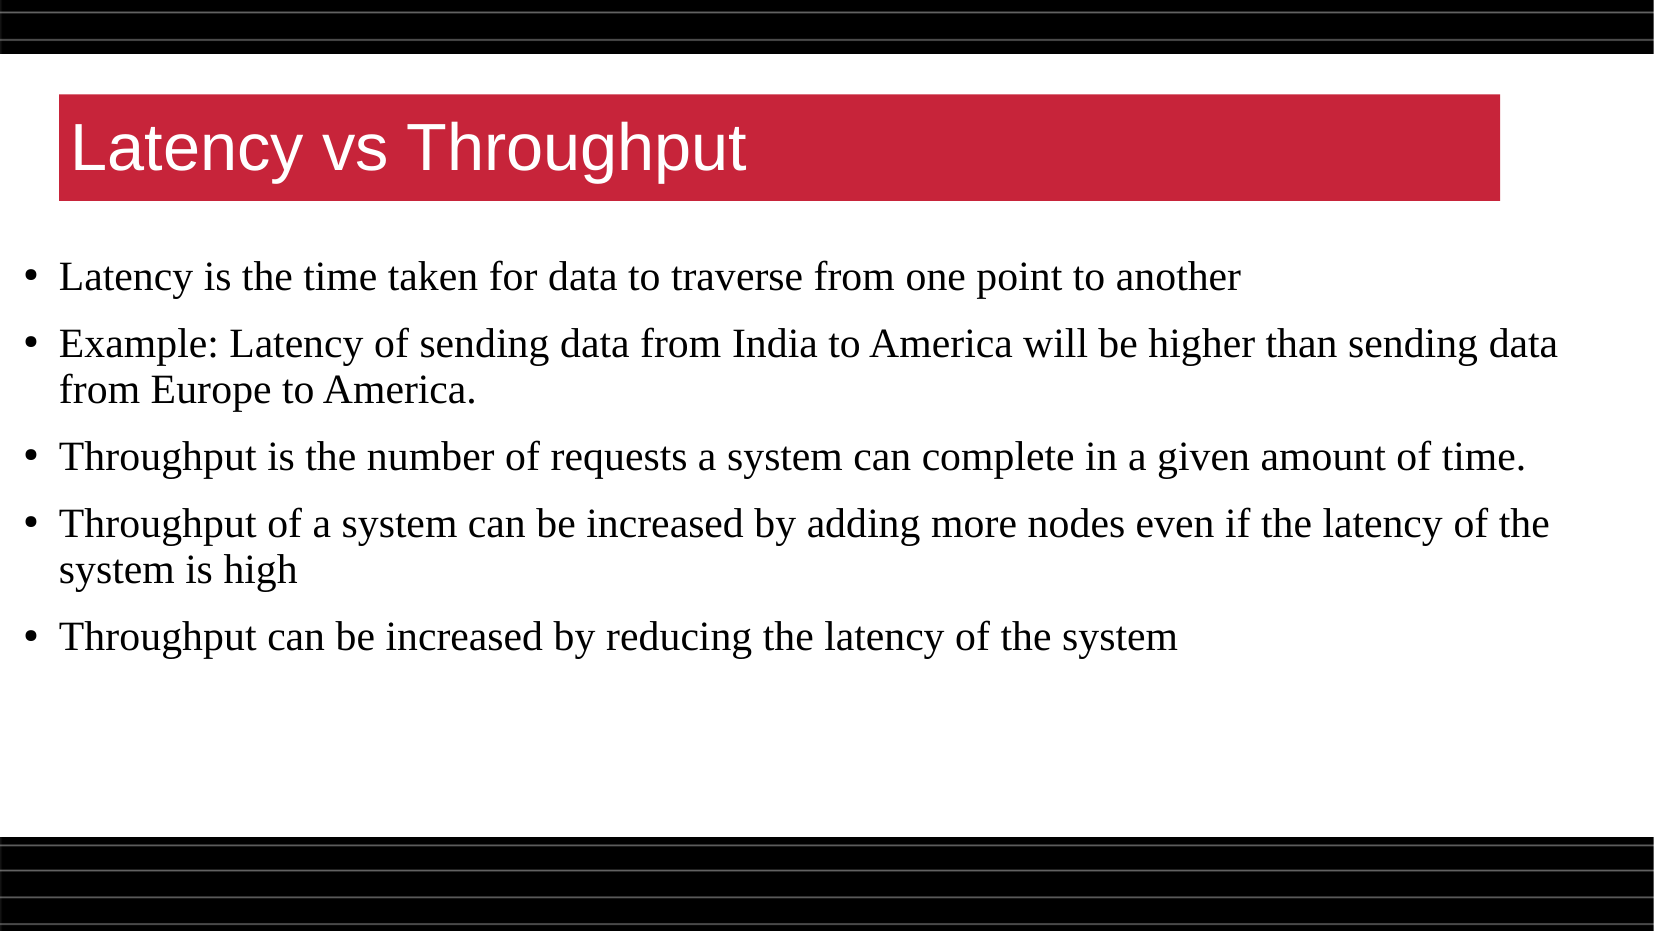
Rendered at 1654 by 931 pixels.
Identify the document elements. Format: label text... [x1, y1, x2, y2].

picture [0, 0, 1654, 54]
subtitle Latency is the time taken for data to traverse from one point to another Example: Latency of sending data from India to America will be higher than sending data from Europe to America. Throughput is the number of requests a system can complete in a given amount of time. Throughput of a system can be increased by adding more nodes even if the latency of the system is high Throughput can be increased by reducing the latency of the system [23, 252, 1583, 756]
title Latency vs Throughput [59, 94, 1501, 201]
picture [0, 837, 1654, 931]
